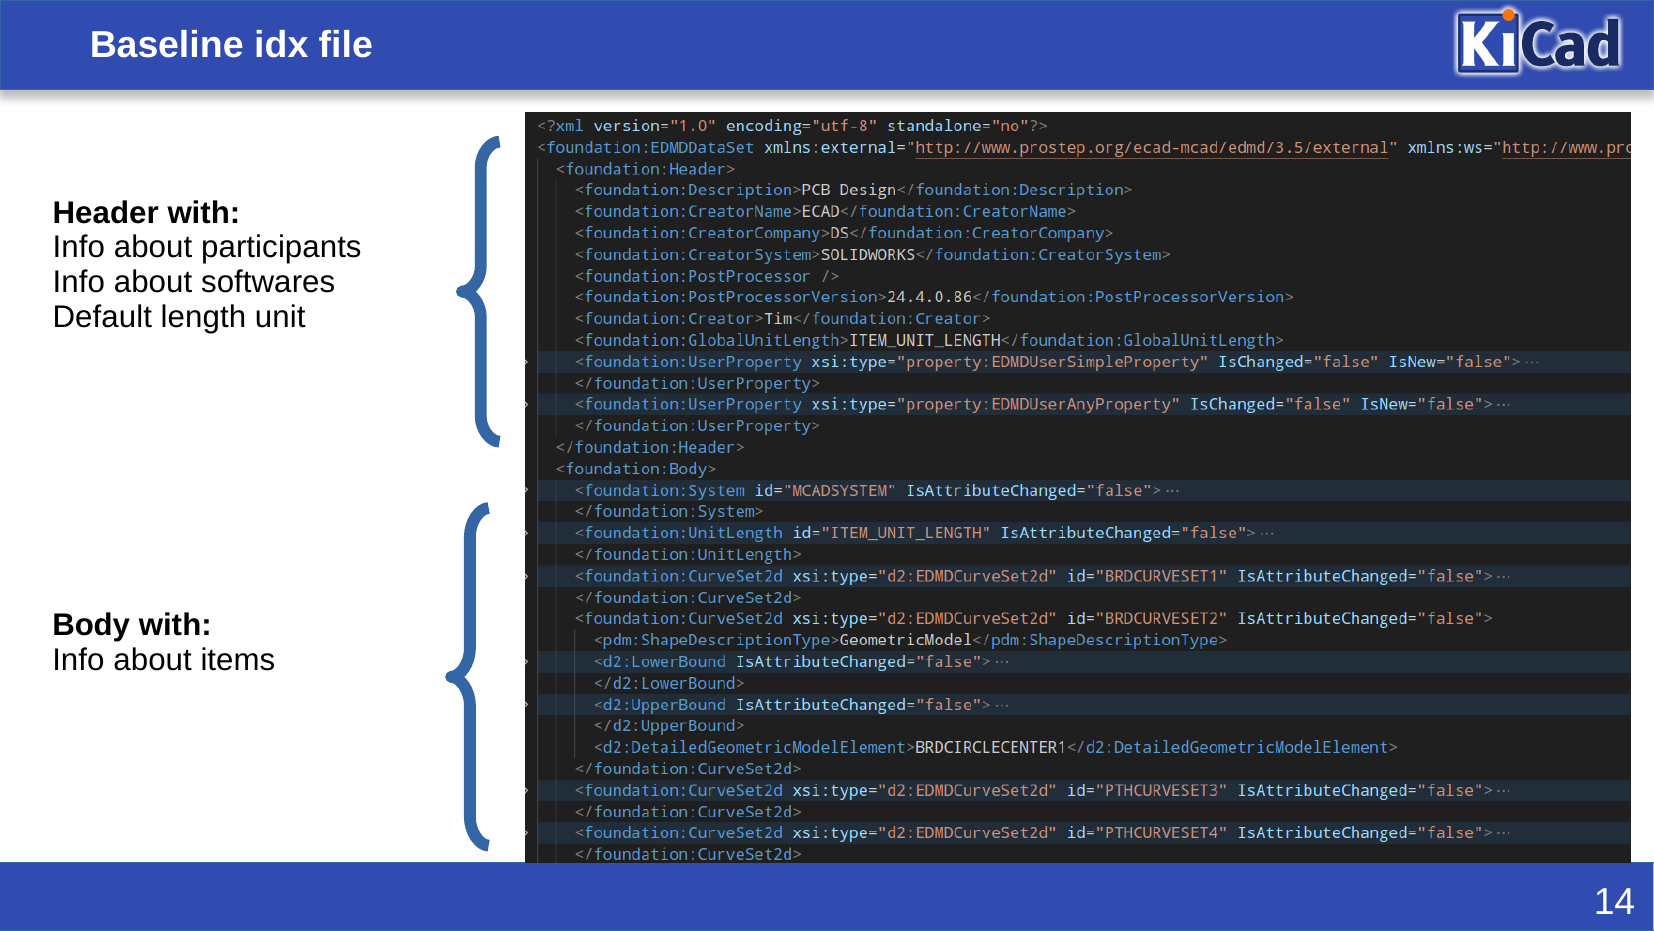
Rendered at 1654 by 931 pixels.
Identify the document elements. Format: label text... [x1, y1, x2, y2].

picture [1412, 0, 1654, 92]
text_box [0, 862, 1654, 931]
text_box Header with: Info about participants Info about softwares Default length unit [37, 187, 376, 342]
text_box Body with: Info about items [37, 600, 290, 685]
picture [525, 112, 1631, 863]
text_box <number> [1387, 873, 1651, 931]
text_box Baseline idx file [0, 0, 1412, 90]
text_box [1162, 90, 1651, 226]
